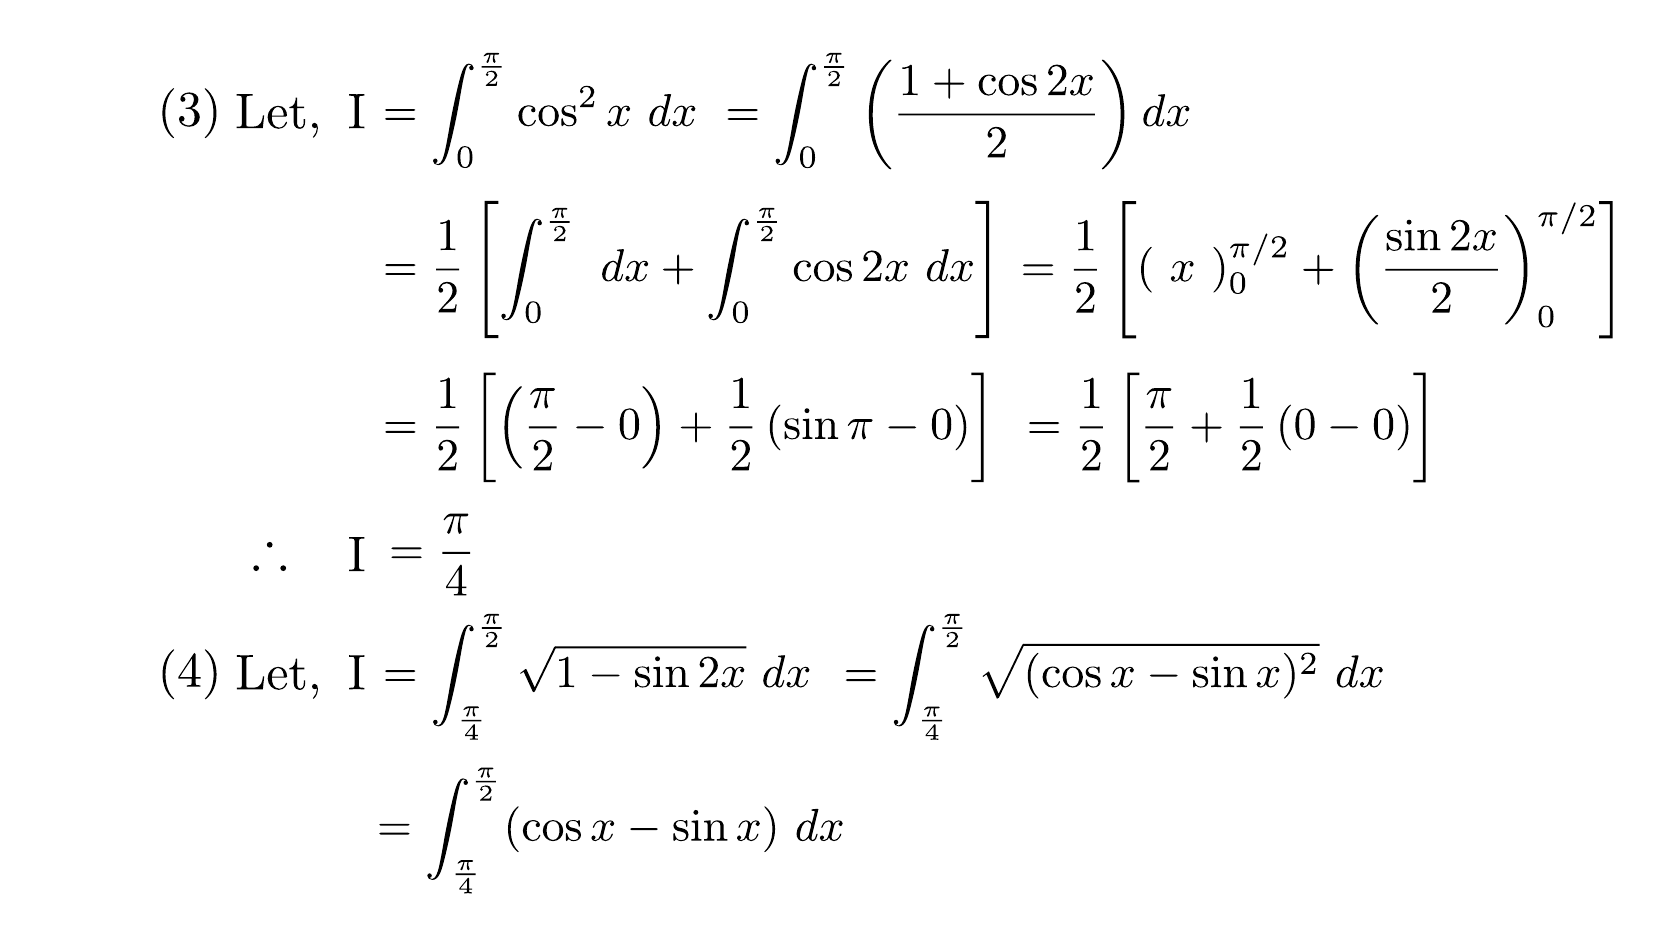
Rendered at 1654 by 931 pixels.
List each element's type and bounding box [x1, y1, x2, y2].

text_box [1028, 372, 1426, 483]
text_box [253, 541, 287, 572]
text_box [349, 94, 365, 129]
subtitle [59, 35, 1607, 898]
text_box [727, 52, 1190, 170]
text_box [384, 372, 984, 483]
text_box [391, 513, 471, 596]
text_box [349, 537, 365, 572]
text_box [378, 767, 843, 894]
text_box [384, 200, 990, 339]
text_box [349, 655, 365, 690]
text_box [160, 649, 217, 700]
text_box [236, 655, 318, 699]
text_box [160, 88, 217, 139]
text_box [384, 52, 696, 169]
text_box [1022, 201, 1613, 339]
text_box [236, 94, 318, 138]
text_box [384, 613, 810, 740]
text_box [845, 613, 1383, 740]
